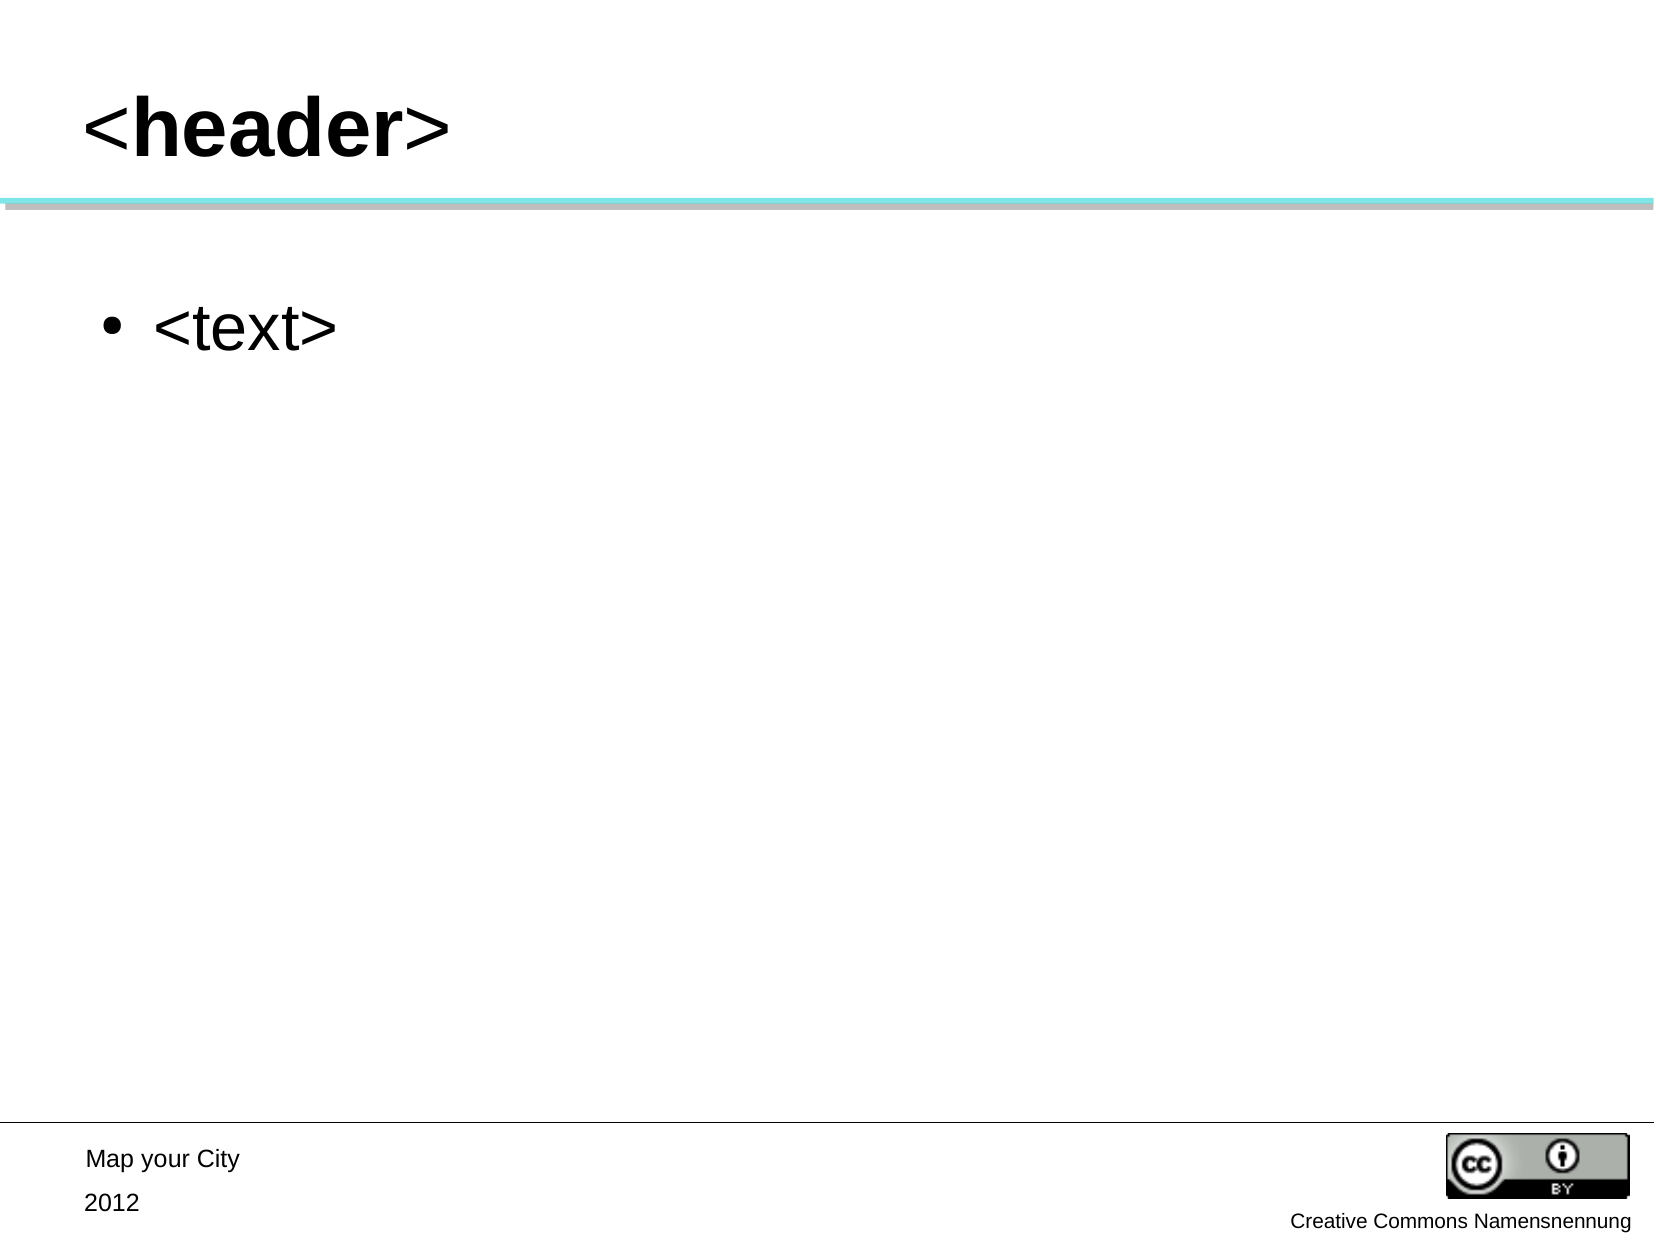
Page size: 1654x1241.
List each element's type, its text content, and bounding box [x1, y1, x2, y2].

text_box 2012 [69, 1181, 674, 1225]
list <text> [82, 290, 1571, 1109]
picture [1446, 1133, 1630, 1199]
text_box Map your City [70, 1137, 308, 1180]
title <header> [82, 81, 1571, 175]
text_box Creative Commons Namensnennung [1275, 1202, 1654, 1241]
